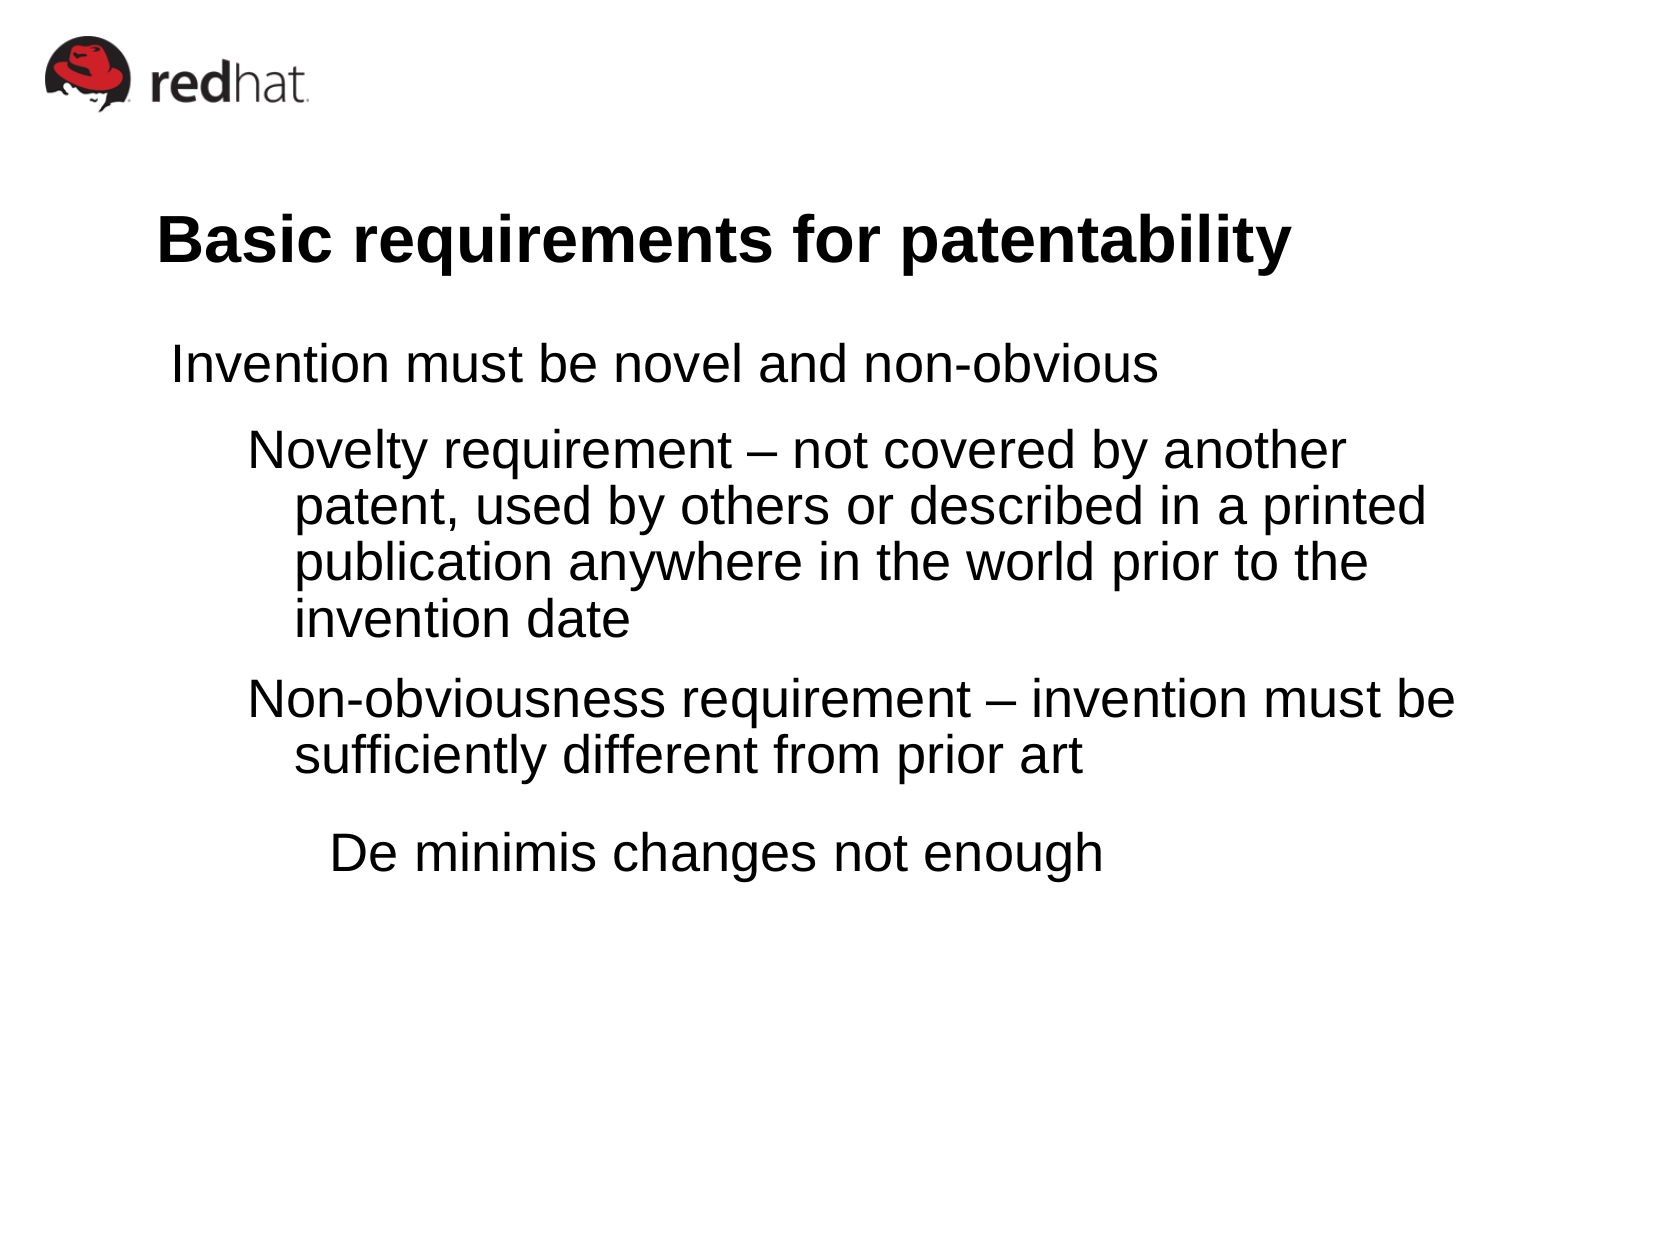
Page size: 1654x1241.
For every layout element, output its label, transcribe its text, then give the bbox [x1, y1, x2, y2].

title Basic requirements for patentability [156, 196, 1502, 288]
list Invention must be novel and non-obvious Novelty requirement – not covered by another patent, used by others or described in a printed publication anywhere in the world prior to the invention date Non-obviousness requirement – invention must be sufficiently different from prior art De minimis changes not enough [152, 337, 1498, 1131]
picture [45, 36, 309, 122]
